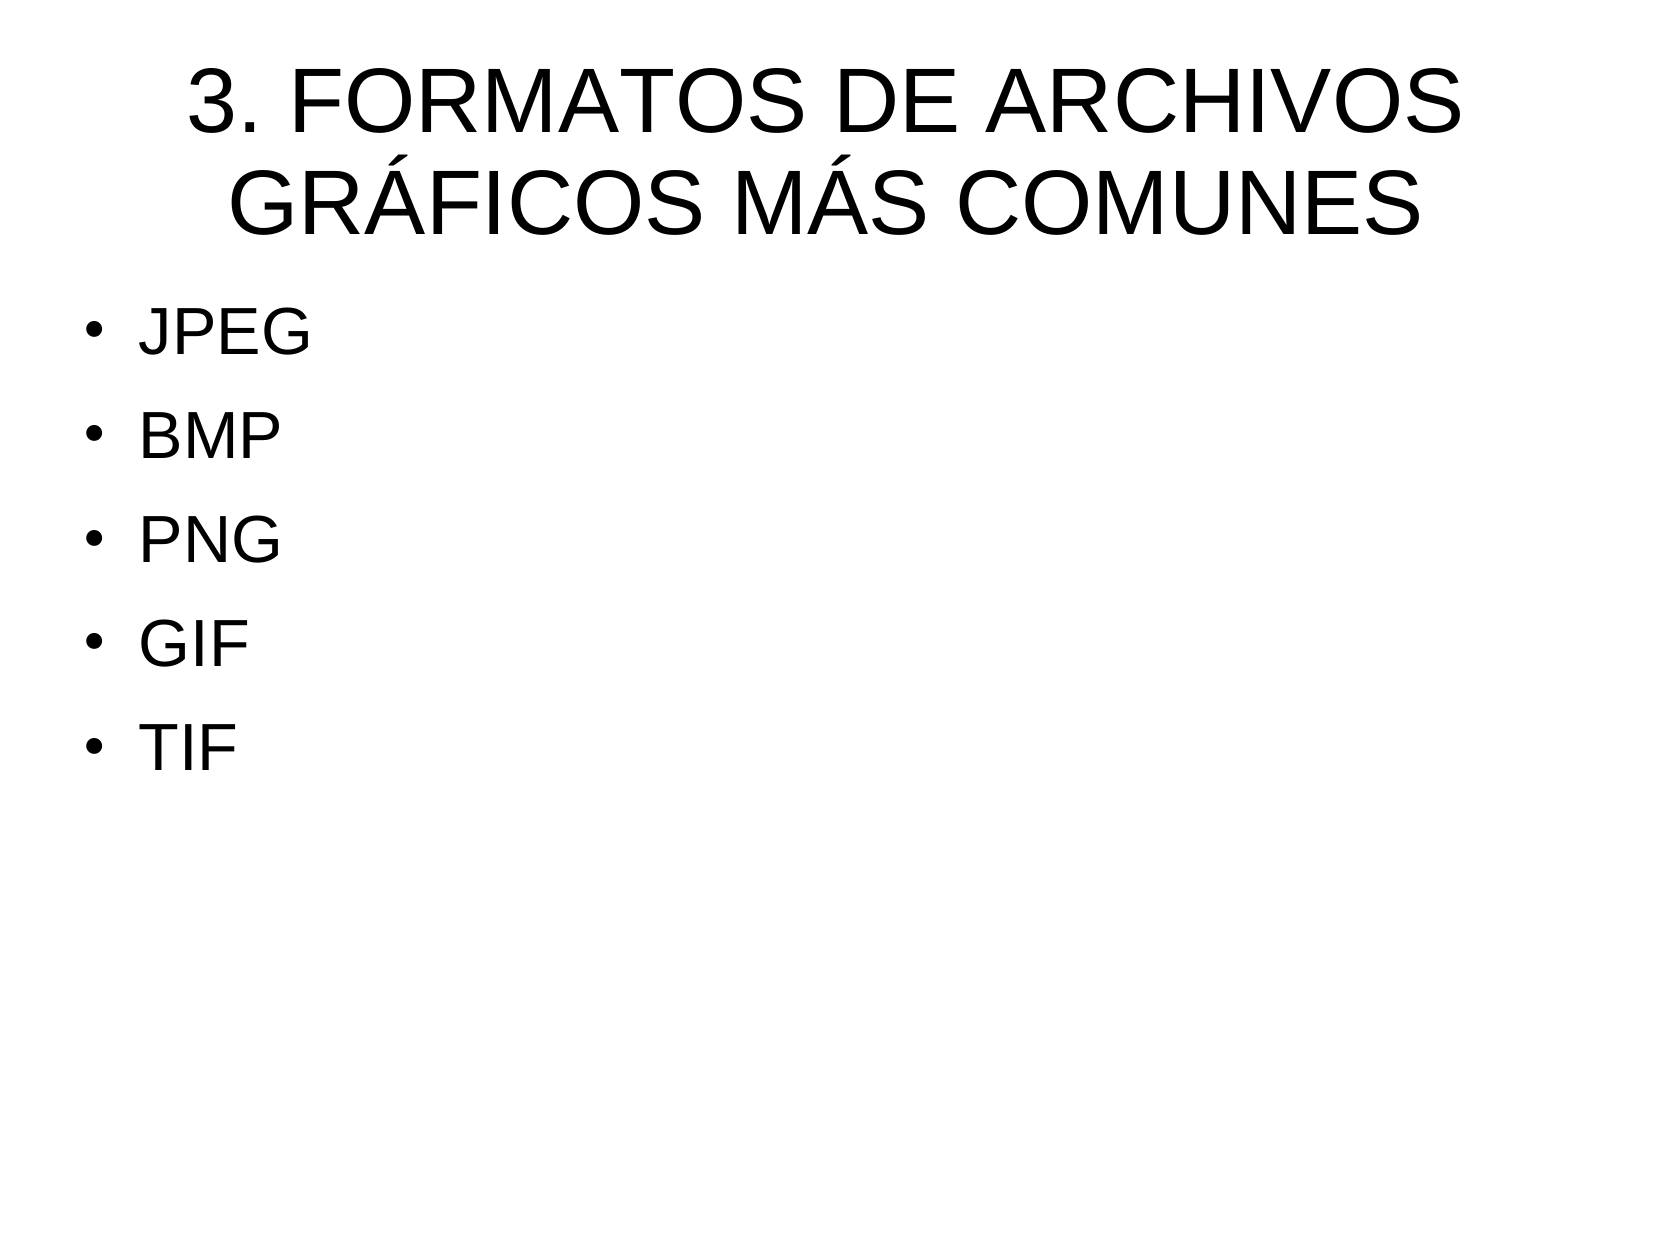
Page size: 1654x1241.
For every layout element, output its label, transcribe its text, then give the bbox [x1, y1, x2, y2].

list JPEG BMP PNG GIF TIF [82, 290, 1571, 1109]
title 3. FORMATOS DE ARCHIVOS GRÁFICOS MÁS COMUNES [82, 50, 1571, 256]
